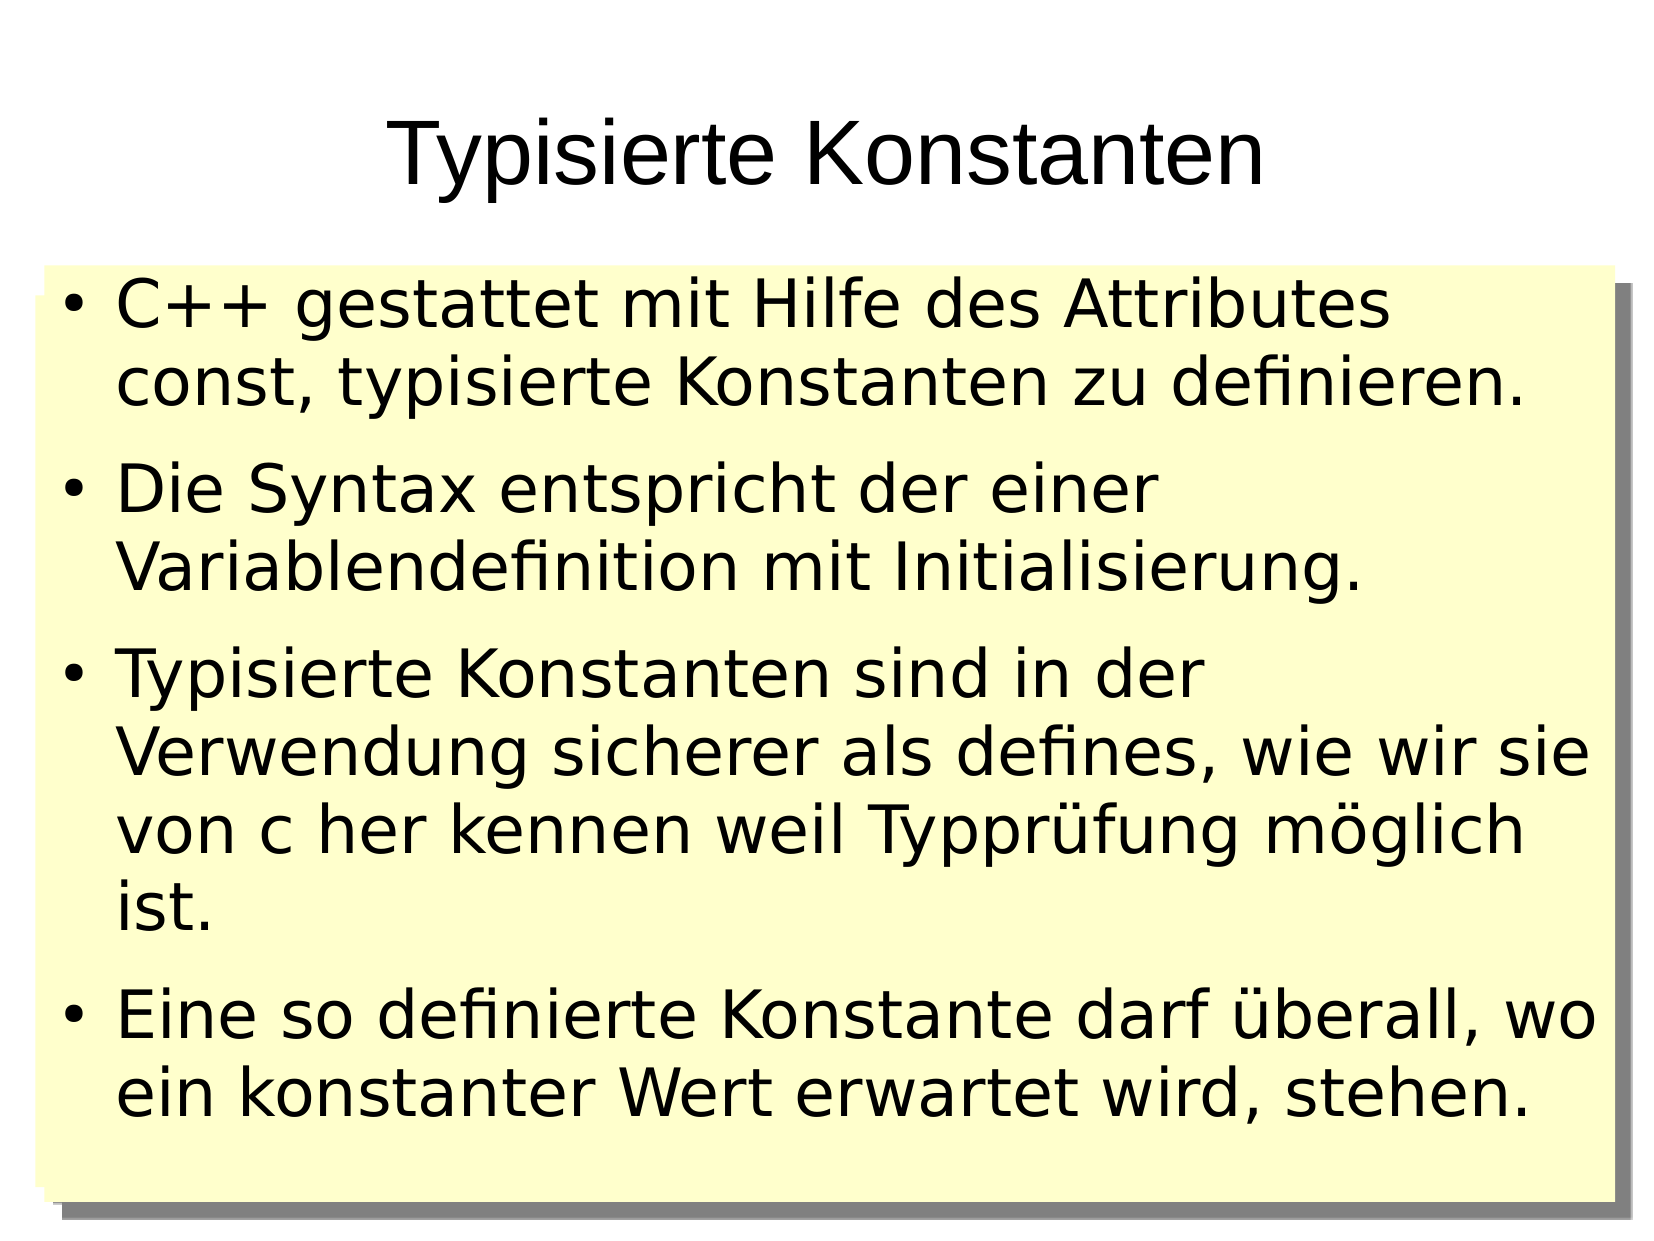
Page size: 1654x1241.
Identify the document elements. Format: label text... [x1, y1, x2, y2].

title Typisierte Konstanten [82, 49, 1571, 257]
list C++ gestattet mit Hilfe des Attributes const, typisierte Konstanten zu definieren. Die Syntax entspricht der einer Variablendefinition mit Initialisierung. Typisierte Konstanten sind in der Verwendung sicherer als defines, wie wir sie von c her kennen. Eine so definierte Konstante darf überall, wo ein konstanter Wert erwartet wird, stehen. [35, 295, 44, 1188]
list C++ gestattet mit Hilfe des Attributes const, typisierte Konstanten zu definieren. Die Syntax entspricht der einer Variablendefinition mit Initialisierung. Typisierte Konstanten sind in der Verwendung sicherer als defines, wie wir sie von c her kennen weil Typprüfung möglich ist. Eine so definierte Konstante darf überall, wo ein konstanter Wert erwartet wird, stehen. [44, 265, 1616, 1202]
